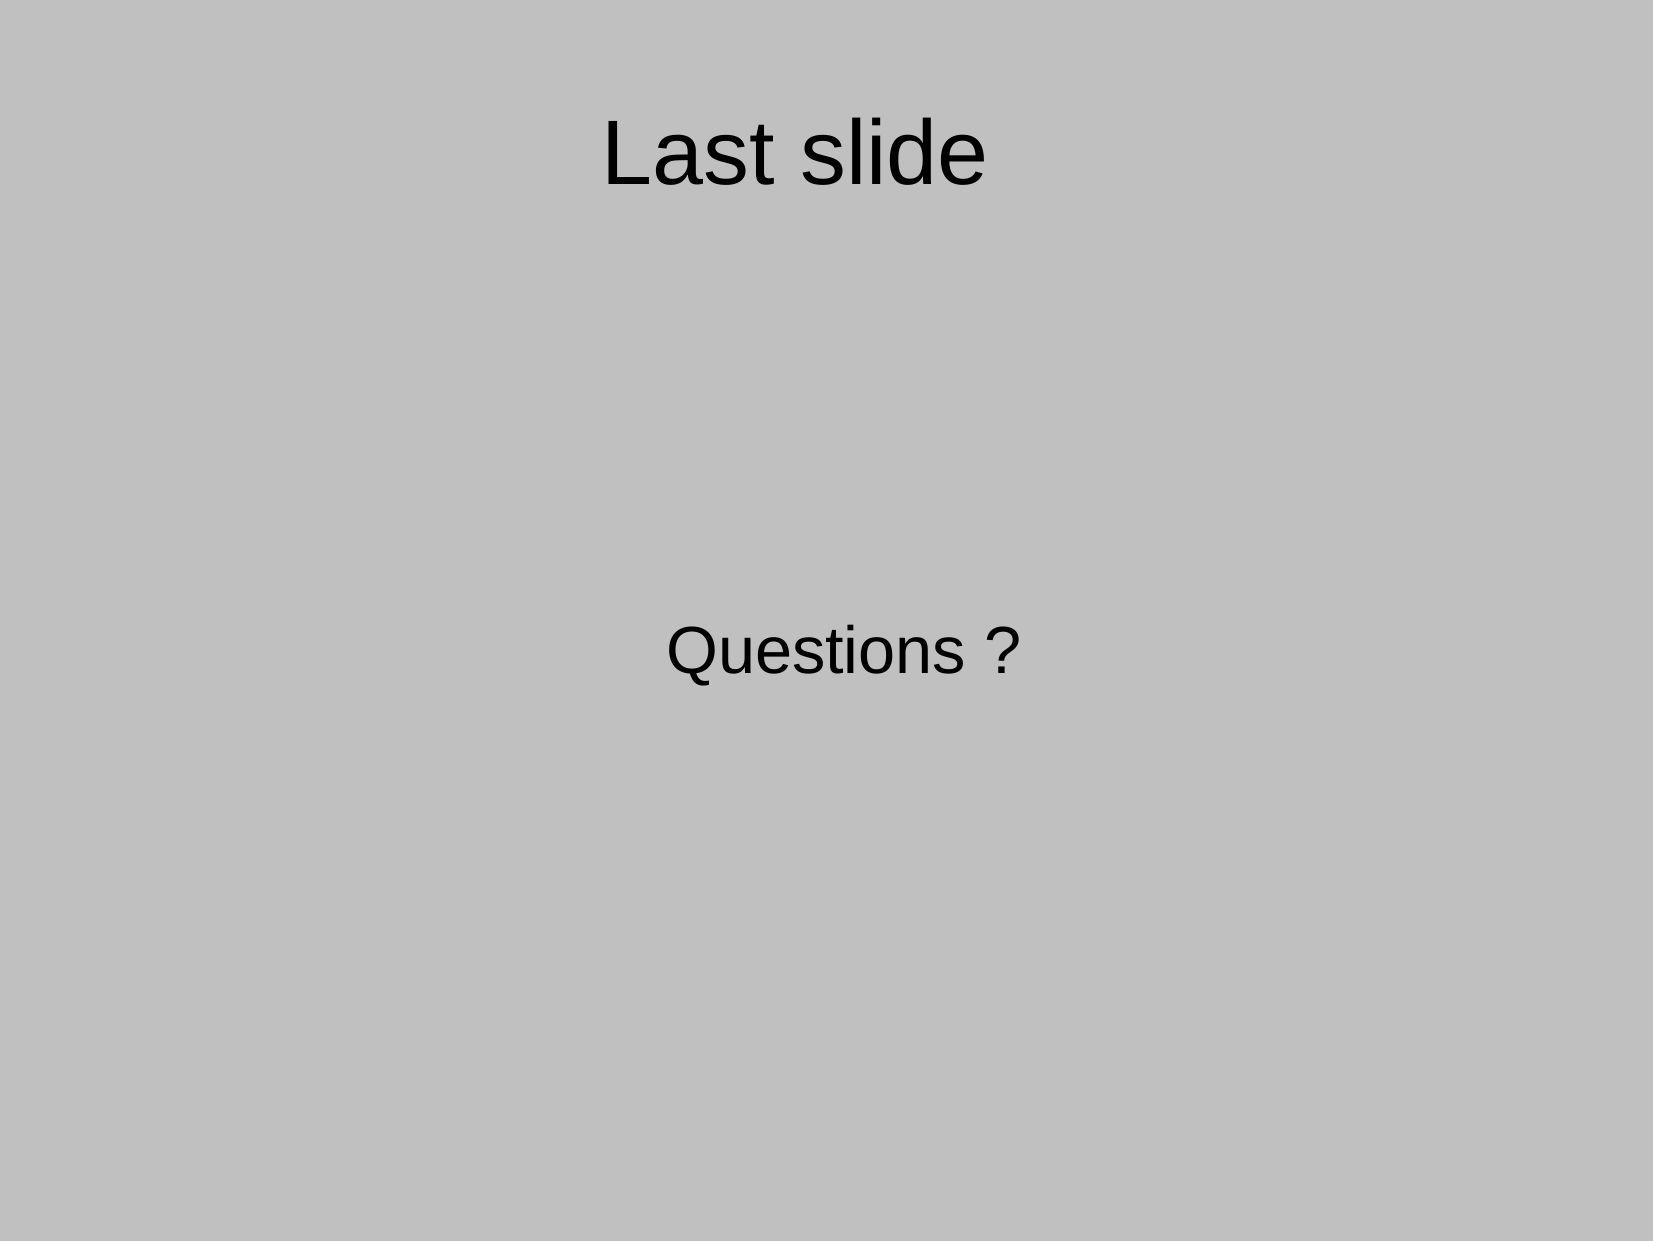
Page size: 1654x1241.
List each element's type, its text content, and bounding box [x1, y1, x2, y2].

subtitle Questions ? [82, 290, 1571, 1010]
title Last slide [82, 49, 1571, 257]
